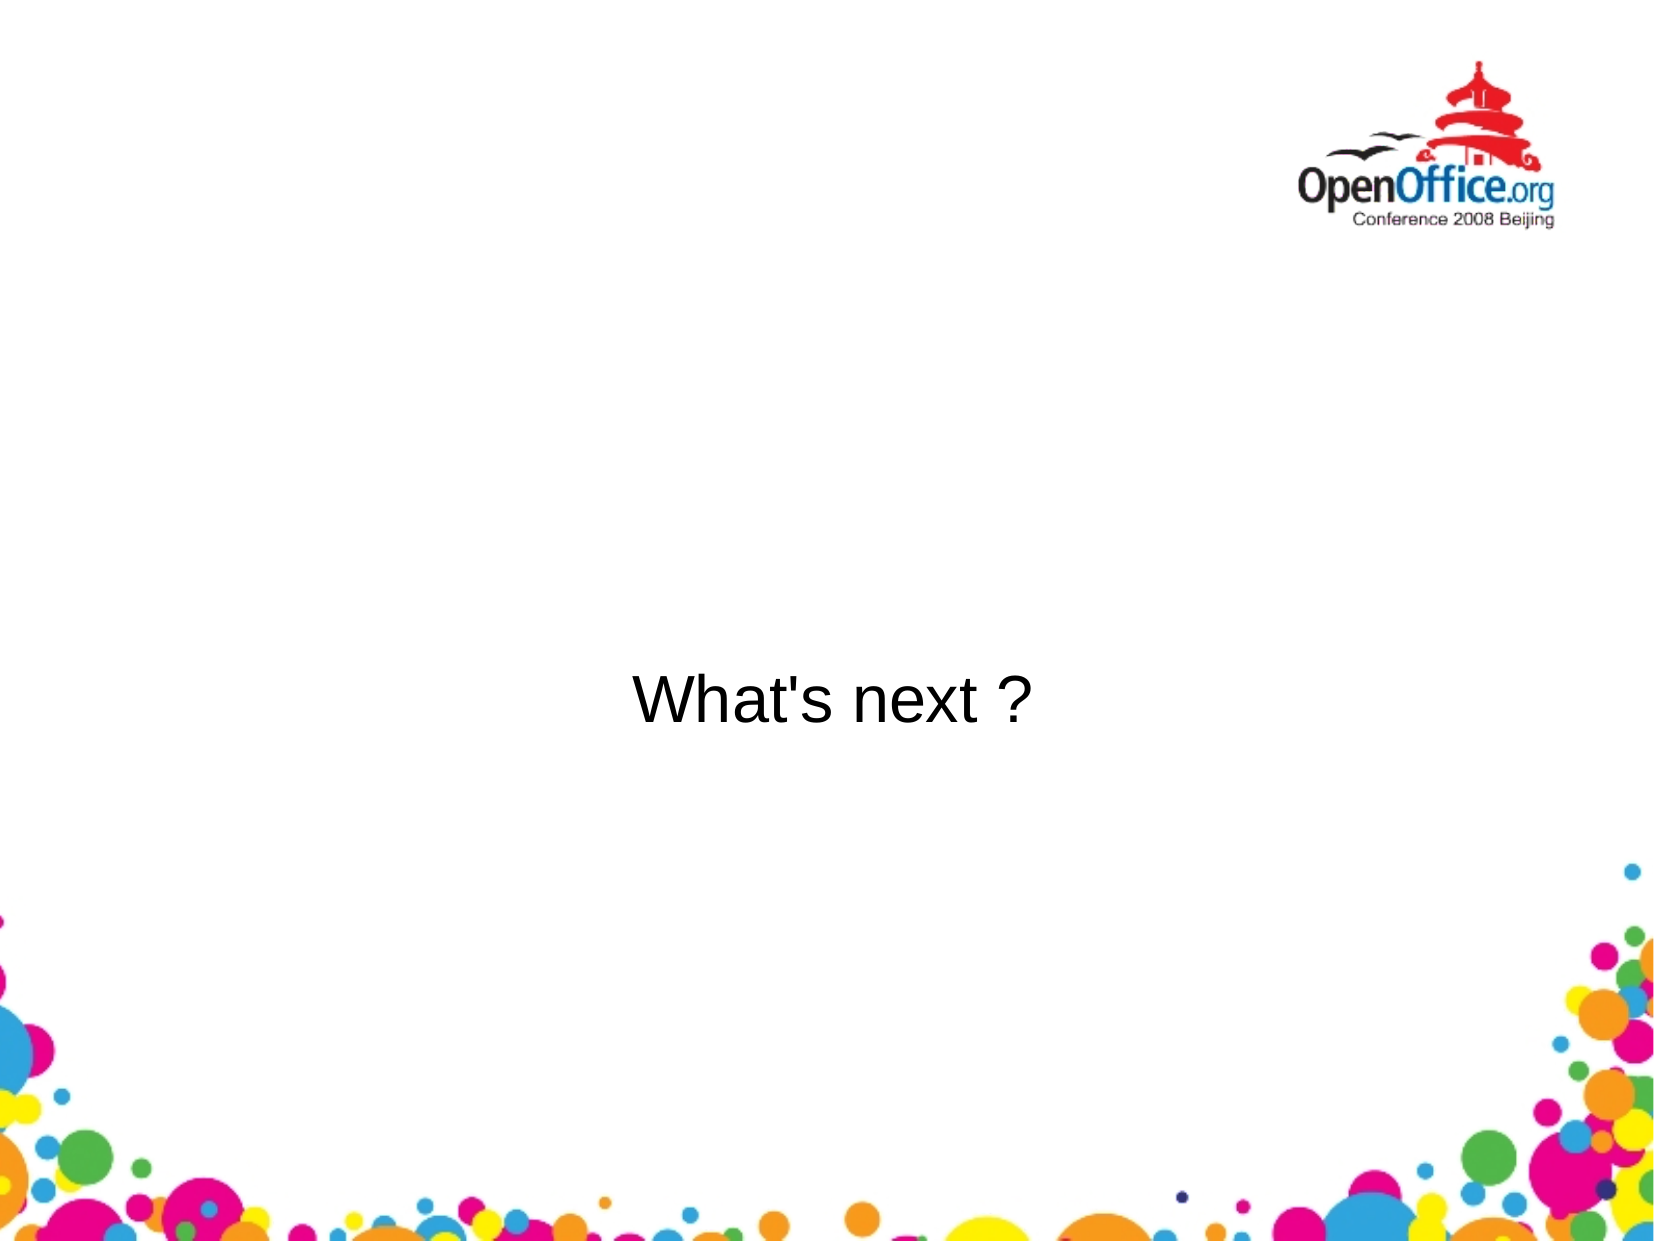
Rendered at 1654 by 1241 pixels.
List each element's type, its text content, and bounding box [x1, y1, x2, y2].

picture [1285, 51, 1569, 250]
subtitle What's next ? [88, 290, 1577, 1109]
picture [0, 810, 1654, 1241]
